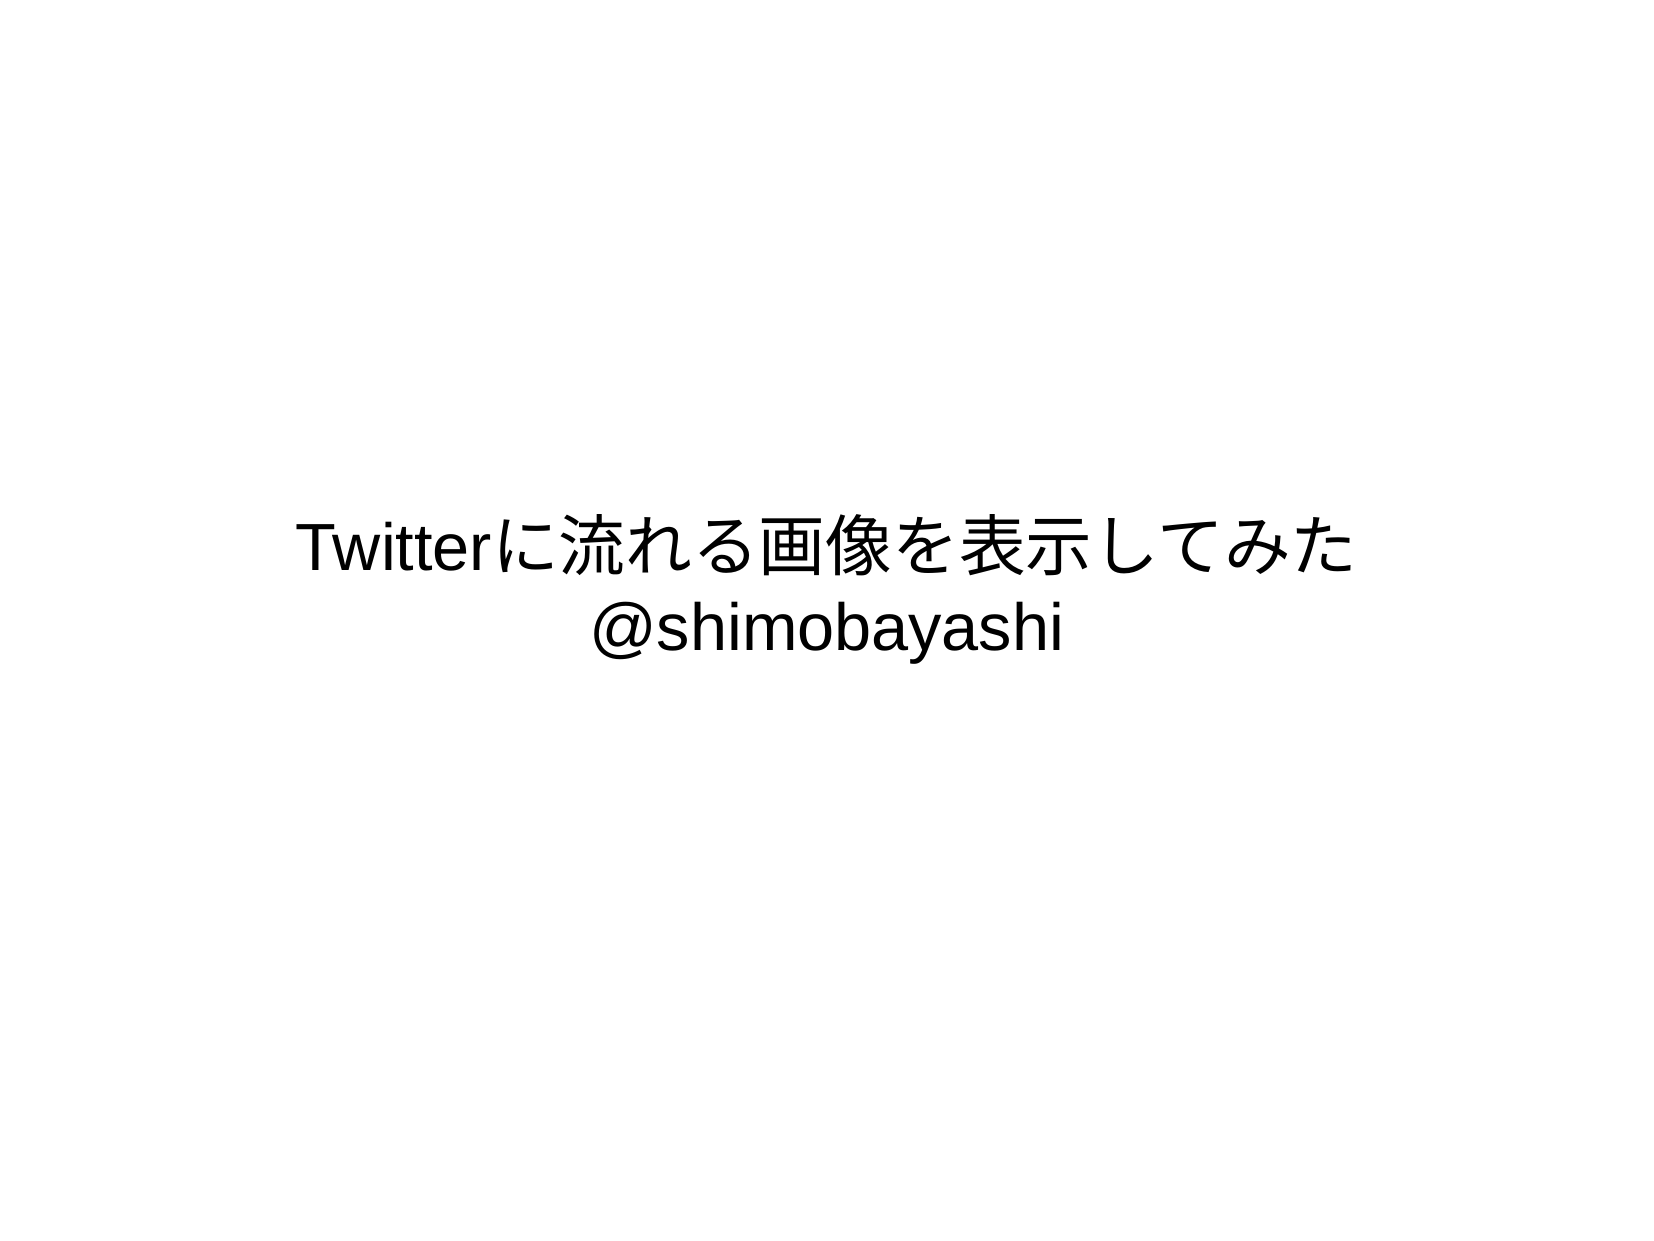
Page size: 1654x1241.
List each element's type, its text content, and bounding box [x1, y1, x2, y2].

subtitle Twitterに流れる画像を表示してみた @shimobayashi [82, 49, 1571, 1109]
